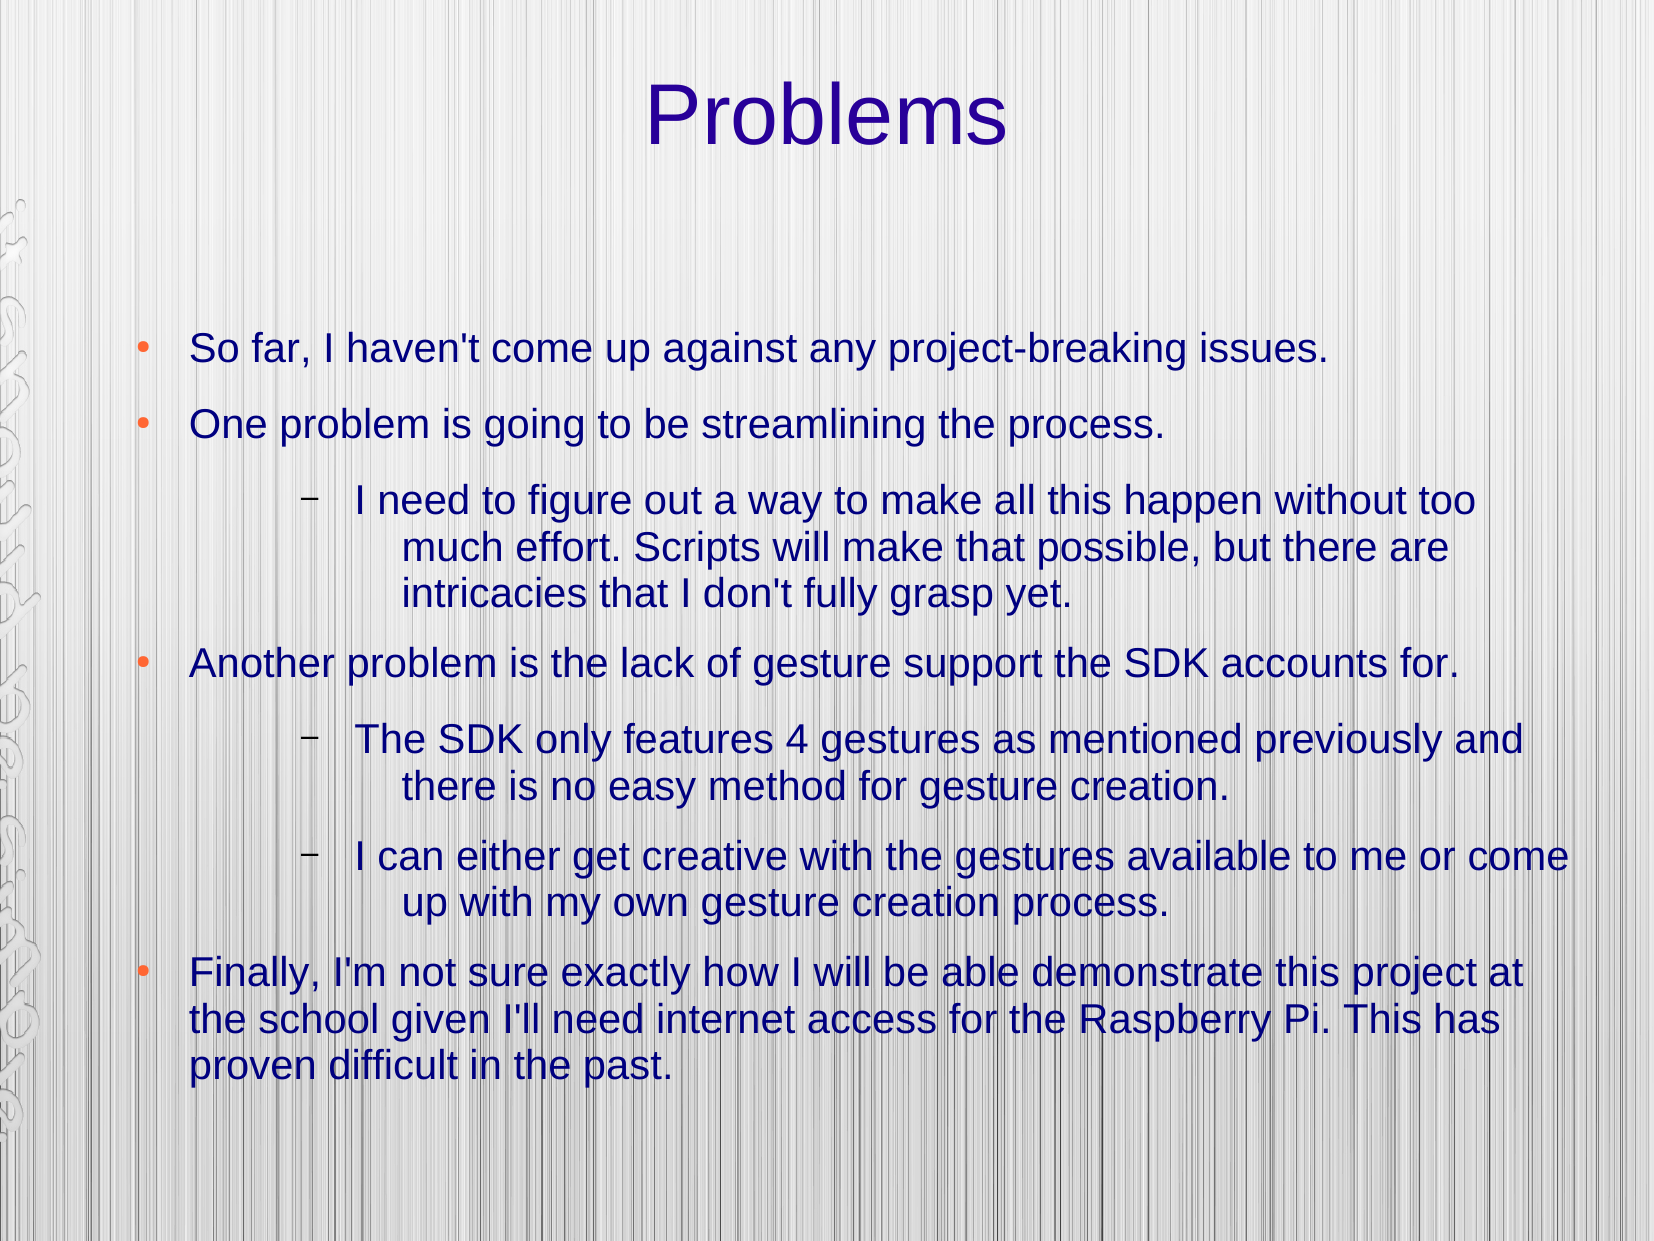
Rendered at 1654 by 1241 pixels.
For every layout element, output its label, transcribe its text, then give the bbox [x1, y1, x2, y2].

list So far, I haven't come up against any project-breaking issues. One problem is going to be streamlining the process. I need to figure out a way to make all this happen without too much effort. Scripts will make that possible, but there are intricacies that I don't fully grasp yet. Another problem is the lack of gesture support the SDK accounts for. The SDK only features 4 gestures as mentioned previously and there is no easy method for gesture creation. I can either get creative with the gestures available to me or come up with my own gesture creation process. Finally, I'm not sure exactly how I will be able demonstrate this project at the school given I'll need internet access for the Raspberry Pi. This has proven difficult in the past. [118, 324, 1571, 1093]
title Problems [82, 49, 1571, 181]
picture [0, 0, 1654, 1241]
